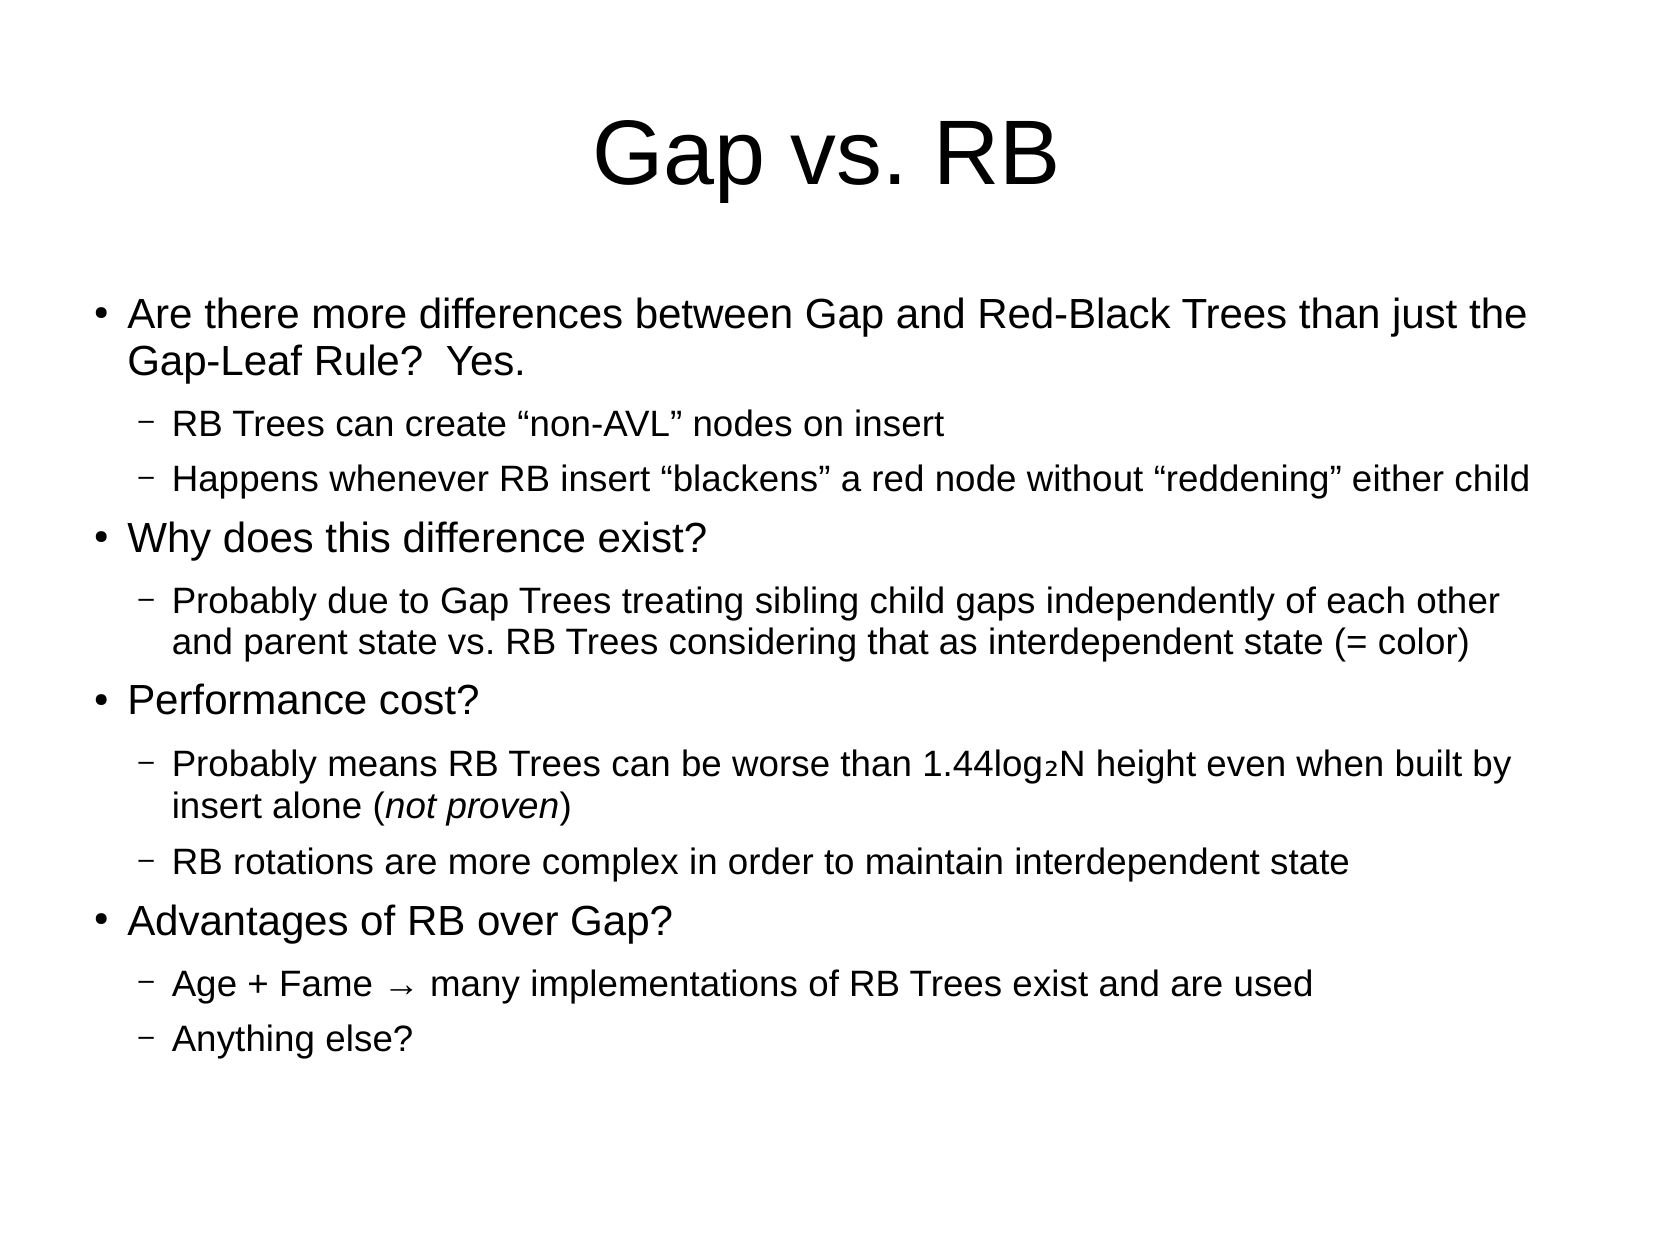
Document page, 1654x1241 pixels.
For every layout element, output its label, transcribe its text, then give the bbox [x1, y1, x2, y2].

title Gap vs. RB [82, 49, 1571, 257]
list Are there more differences between Gap and Red-Black Trees than just the Gap-Leaf Rule? Yes. RB Trees can create “non-AVL” nodes on insert Happens whenever RB insert “blackens” a red node without “reddening” either child Why does this difference exist? Probably due to Gap Trees treating sibling child gaps independently of each other and parent state vs. RB Trees considering that as interdependent state (= color) Performance cost? Probably means RB Trees can be worse than 1.44log₂N height even when built by insert alone (not proven) RB rotations are more complex in order to maintain interdependent state Advantages of RB over Gap? Age + Fame → many implementations of RB Trees exist and are used Anything else? [82, 290, 1571, 1081]
